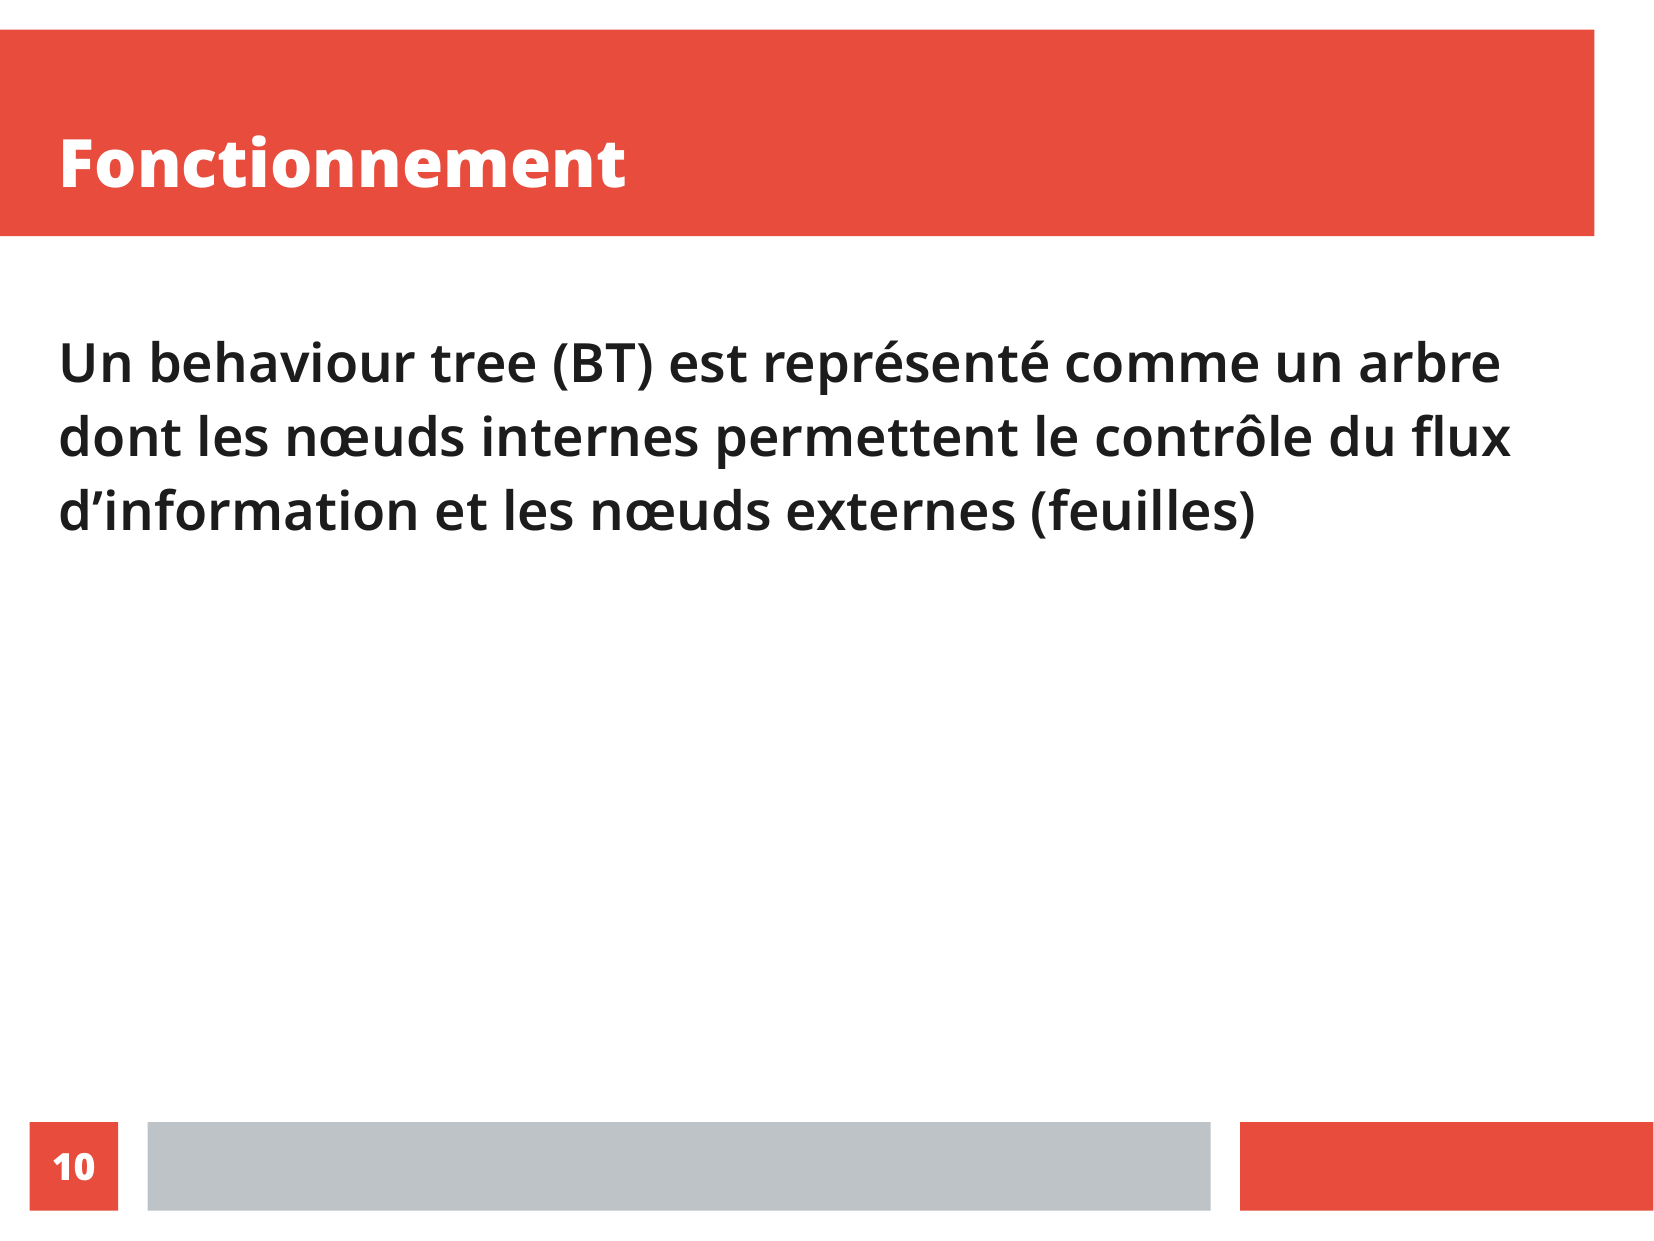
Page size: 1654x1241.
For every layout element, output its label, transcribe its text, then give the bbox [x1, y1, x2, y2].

list Un behaviour tree (BT) est représenté comme un arbre dont les nœuds internes permettent le contrôle du flux d’information et les nœuds externes (feuilles) [59, 324, 1565, 1093]
title Fonctionnement [59, 59, 1595, 207]
